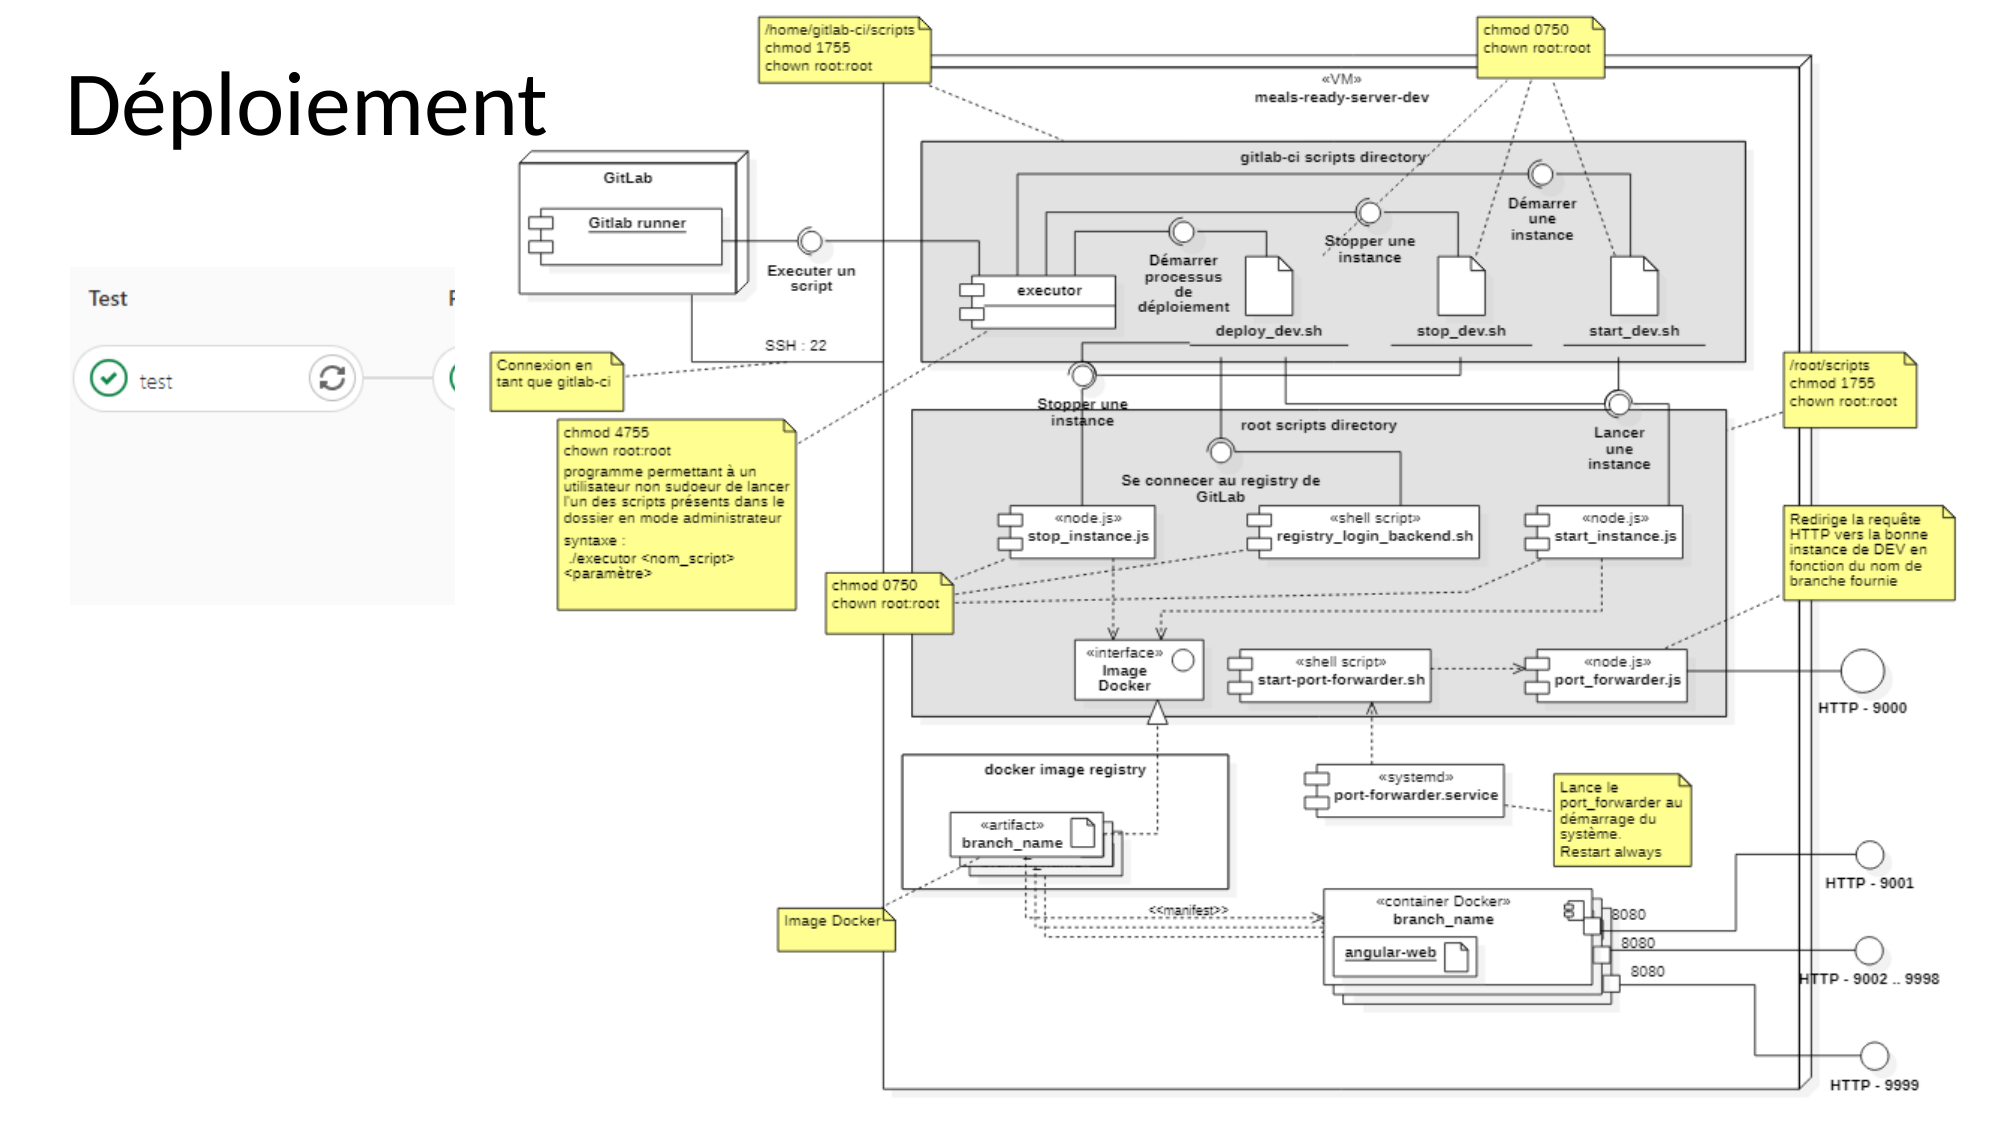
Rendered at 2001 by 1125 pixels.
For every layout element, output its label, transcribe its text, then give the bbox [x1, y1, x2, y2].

picture [70, 0, 2000, 1125]
text_box Déploiement [50, 36, 763, 163]
